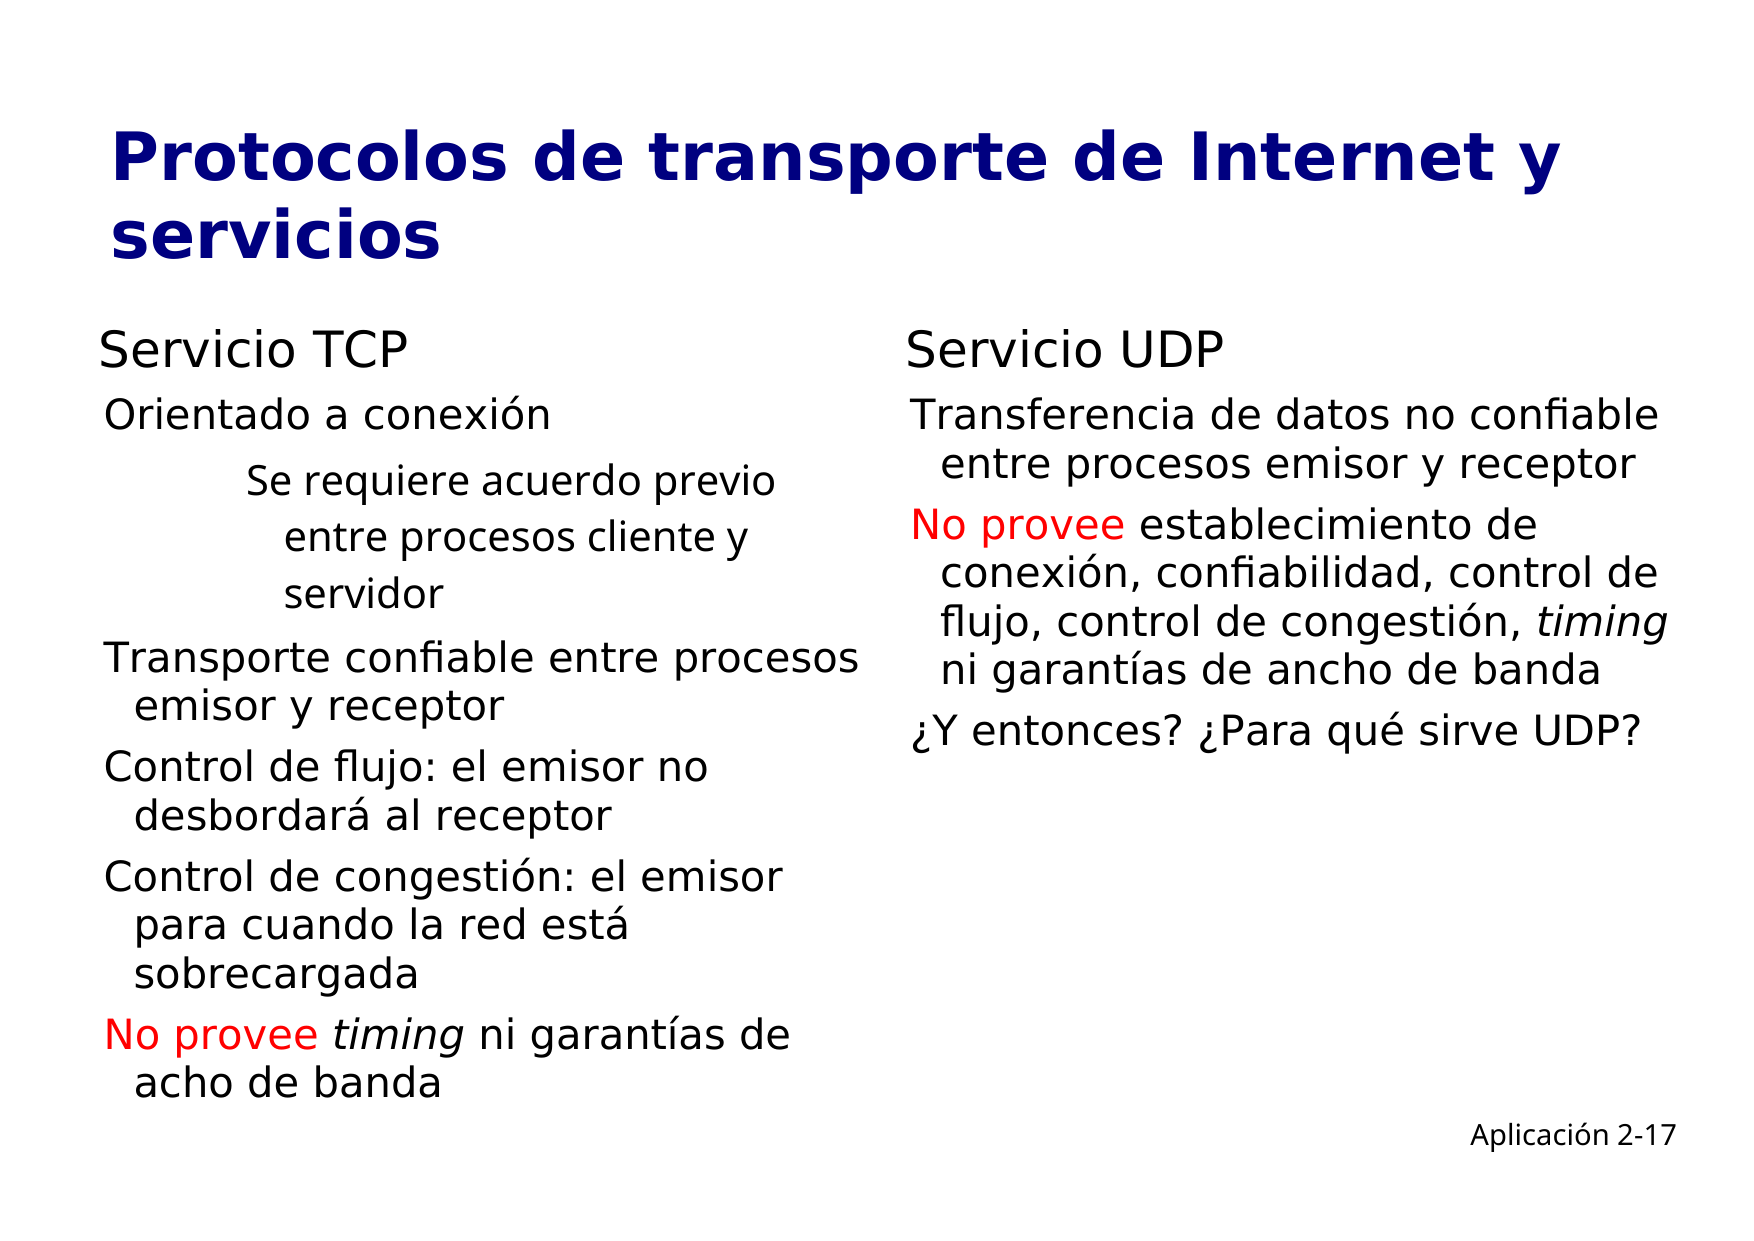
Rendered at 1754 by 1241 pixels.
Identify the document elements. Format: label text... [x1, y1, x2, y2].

list Servicio TCP Orientado a conexión Se requiere acuerdo previo entre procesos cliente y servidor Transporte confiable entre procesos emisor y receptor Control de flujo: el emisor no desbordará al receptor Control de congestión: el emisor para cuando la red está sobrecargada No provee timing ni garantías de acho de banda [95, 320, 865, 1130]
list Servicio UDP Transferencia de datos no confiable entre procesos emisor y receptor No provee establecimiento de conexión, confiabilidad, control de flujo, control de congestión, timing ni garantías de ancho de banda ¿Y entonces? ¿Para qué sirve UDP? [902, 320, 1672, 1003]
title Protocolos de transporte de Internet y servicios [95, 88, 1671, 305]
